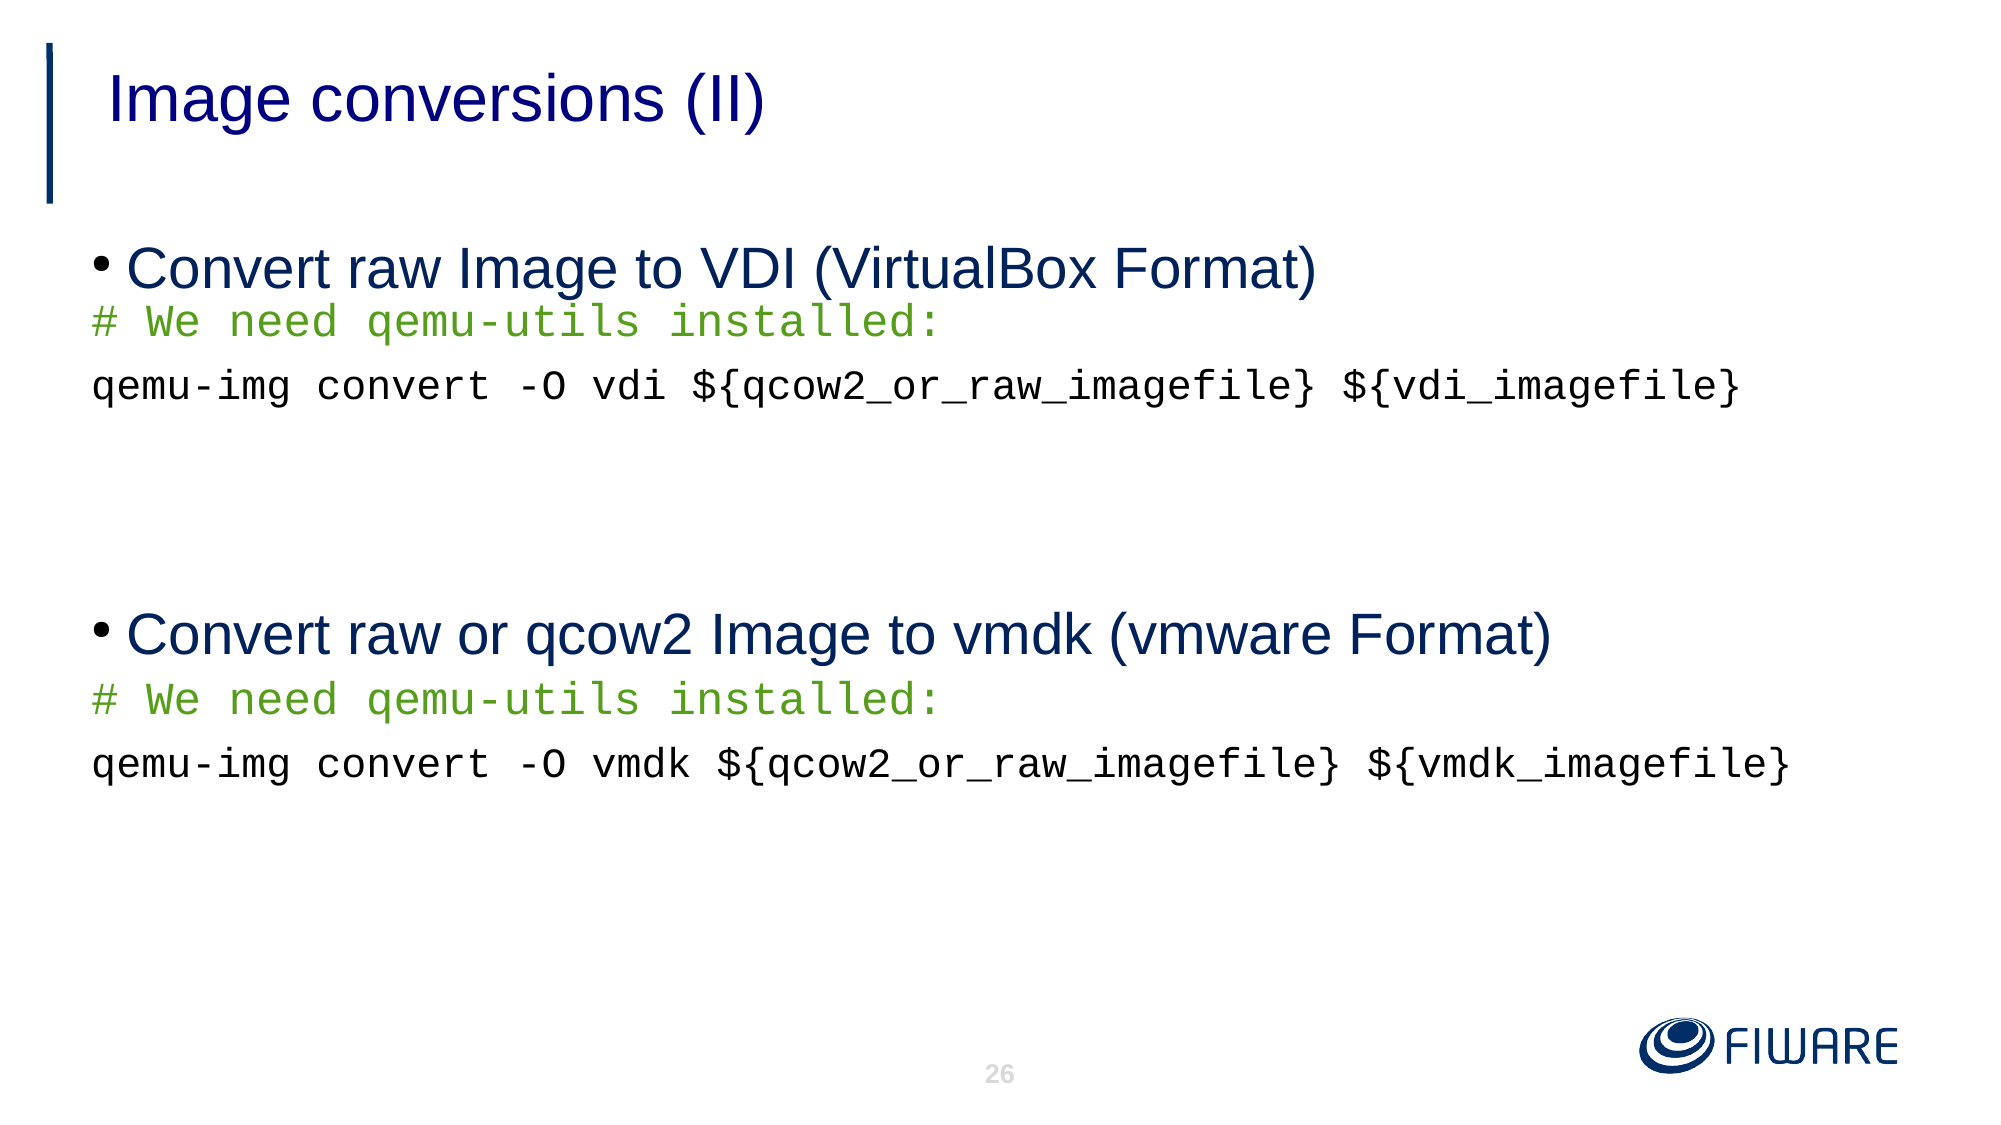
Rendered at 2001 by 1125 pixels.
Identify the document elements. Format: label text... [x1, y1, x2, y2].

title Image conversions (II) [92, 47, 1704, 154]
text_box # We need qemu-utils installed: qemu-img convert -O vdi ${qcow2_or_raw_imagefile} ${vdi_imagefile} [76, 283, 1902, 482]
text_box Convert raw or qcow2 Image to vmdk (vmware Format) [76, 578, 1902, 661]
picture [1635, 1012, 1905, 1077]
slide_number <number> [887, 1042, 1113, 1103]
text_box # We need qemu-utils installed: qemu-img convert -O vmdk ${qcow2_or_raw_imagefile} ${vmdk_imagefile} [76, 661, 1902, 793]
text_box Convert raw Image to VDI (VirtualBox Format) [76, 212, 1902, 283]
